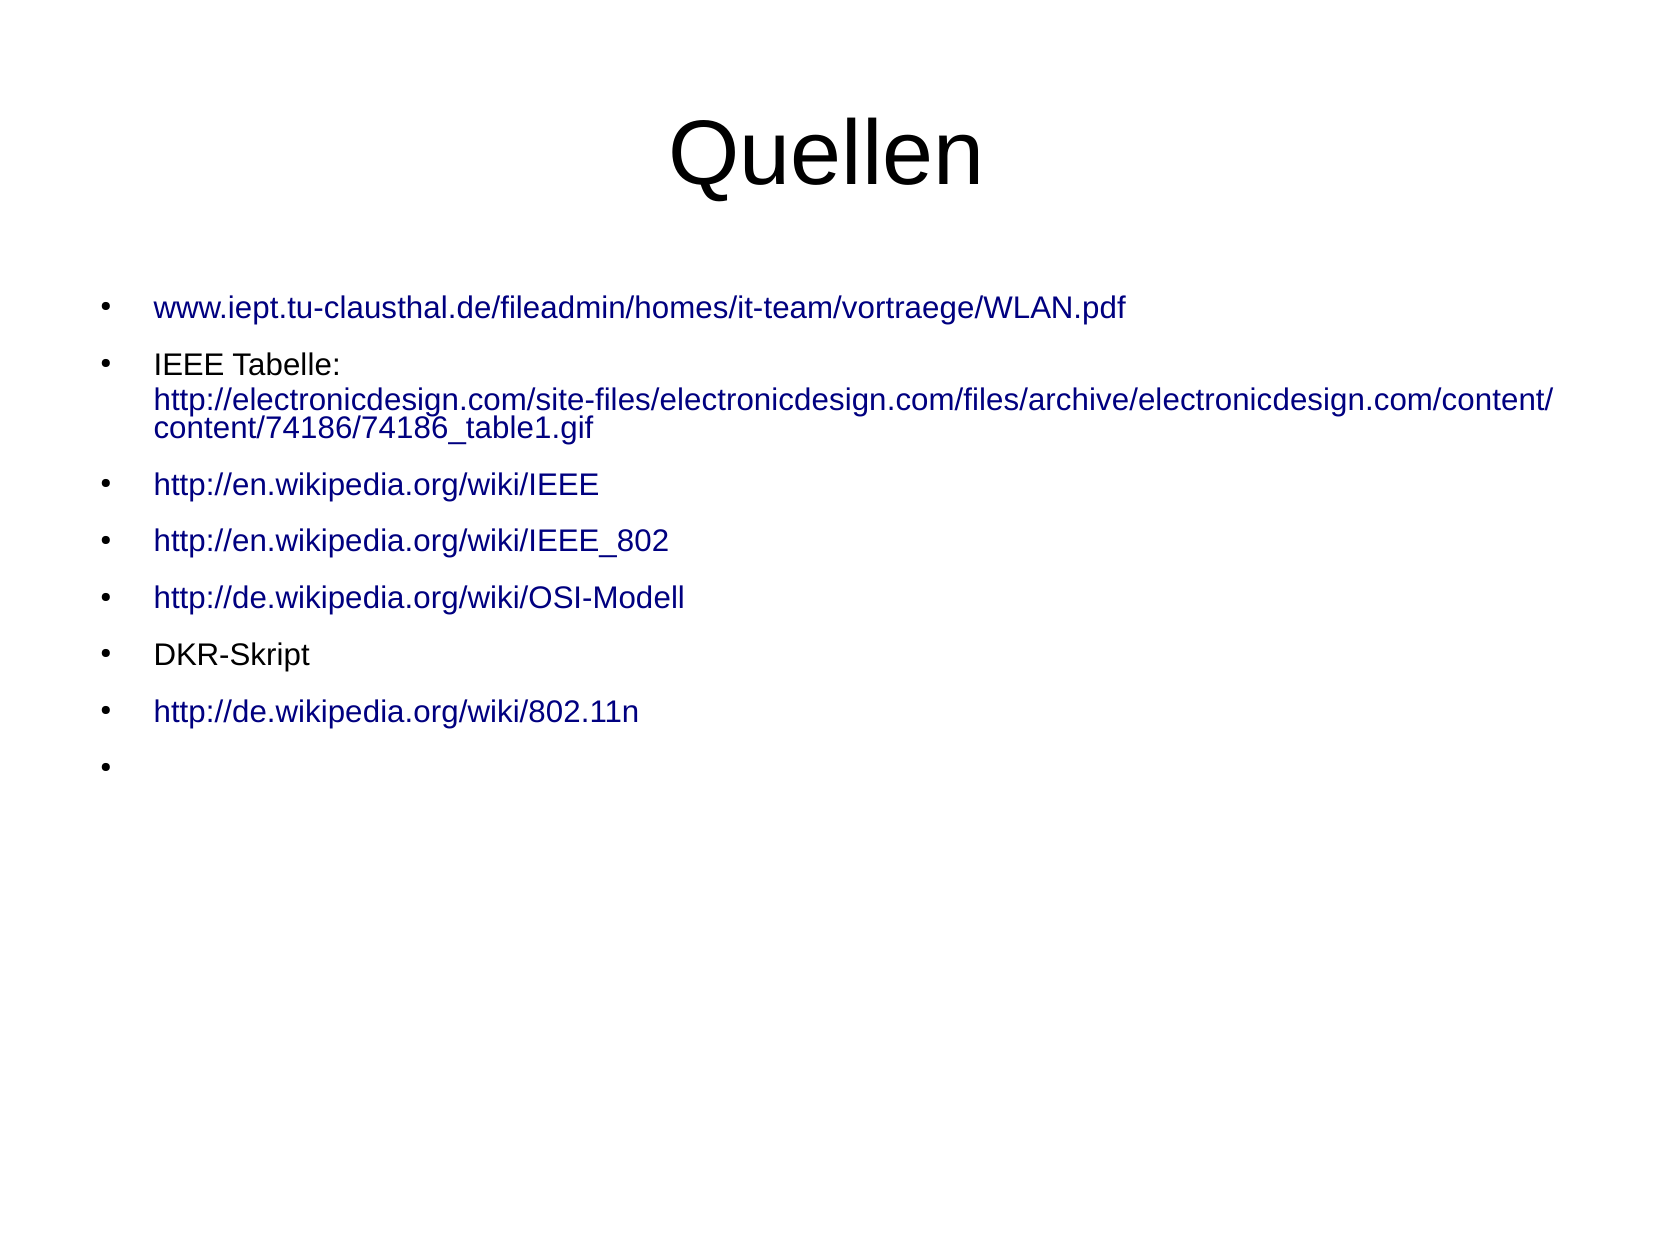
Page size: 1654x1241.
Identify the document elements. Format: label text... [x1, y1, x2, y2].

list www.iept.tu-clausthal.de/fileadmin/homes/it-team/vortraege/WLAN.pdf‎ IEEE Tabelle: http://electronicdesign.com/site-files/electronicdesign.com/files/archive/electronicdesign.com/content/content/74186/74186_table1.gif http://en.wikipedia.org/wiki/IEEE http://en.wikipedia.org/wiki/IEEE_802 http://de.wikipedia.org/wiki/OSI-Modell DKR-Skript http://de.wikipedia.org/wiki/802.11n [82, 290, 1571, 1010]
title Quellen [82, 49, 1571, 257]
